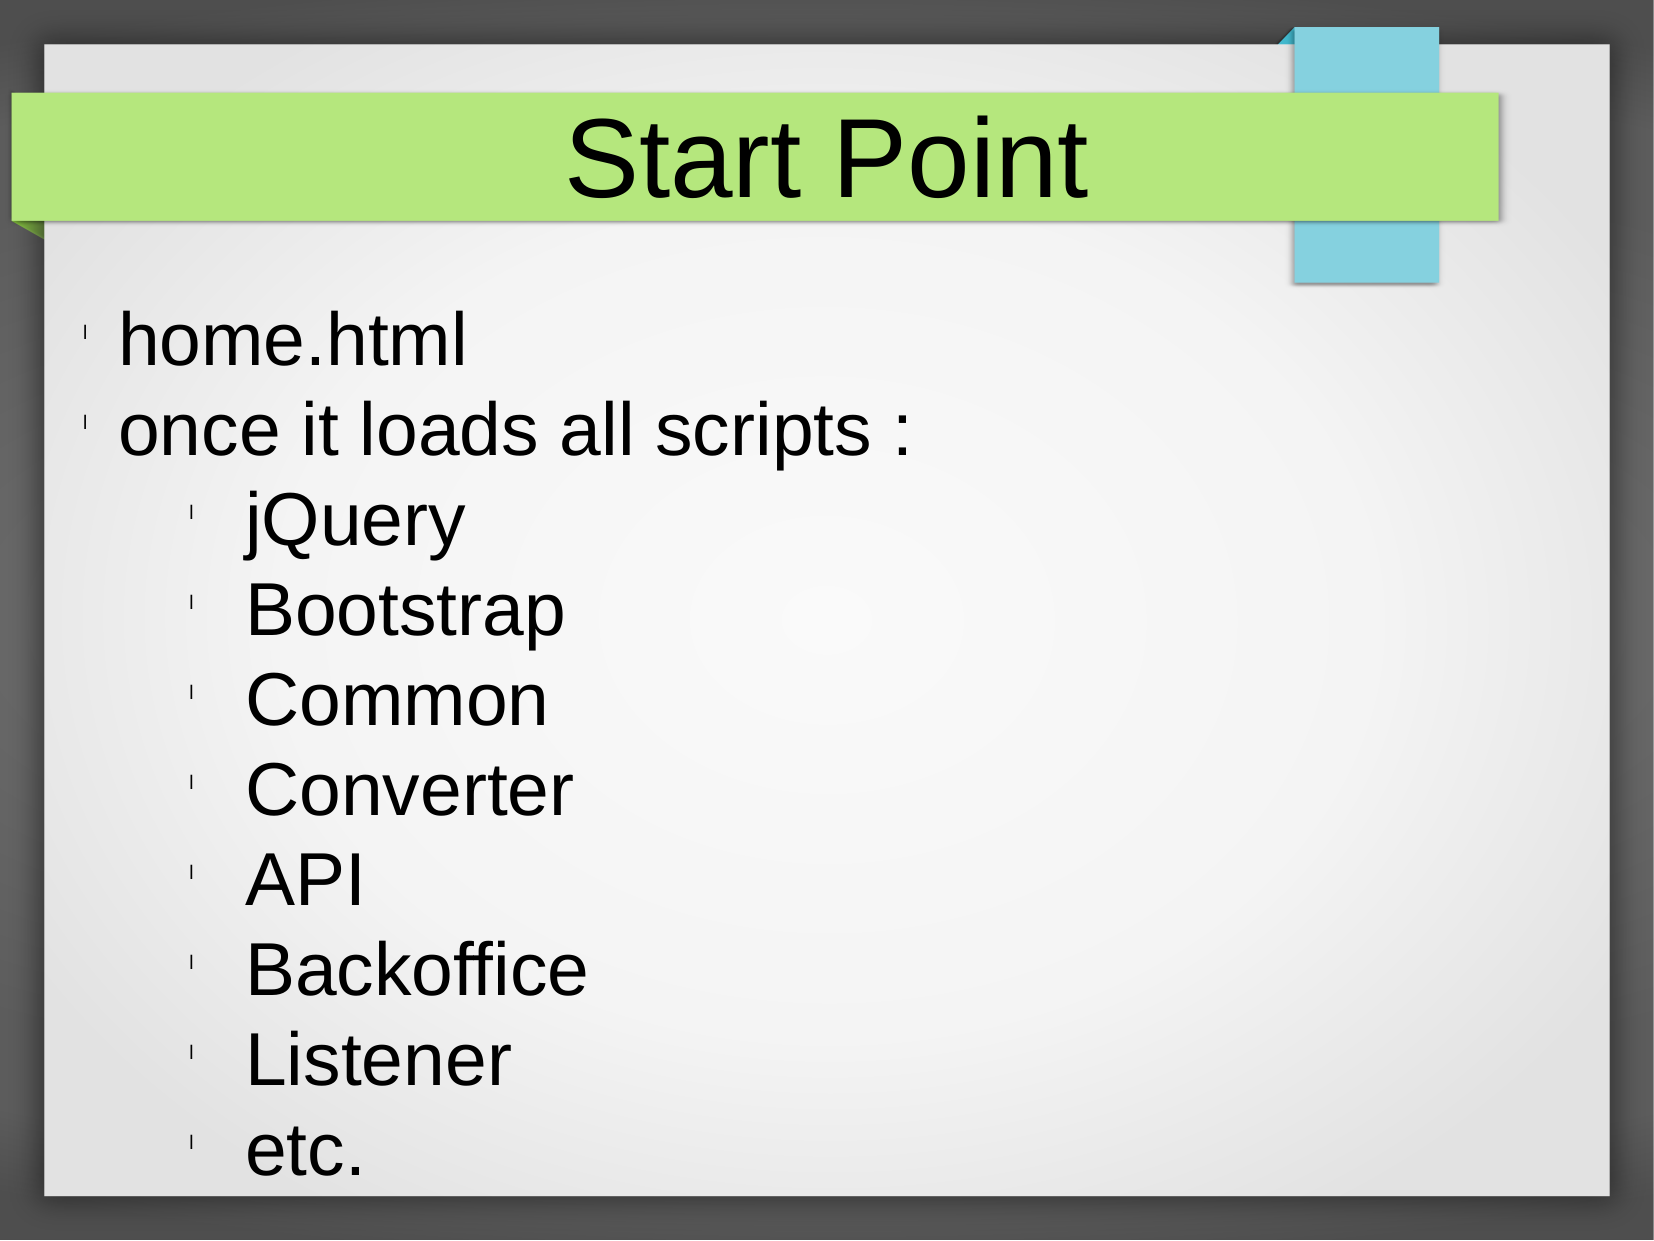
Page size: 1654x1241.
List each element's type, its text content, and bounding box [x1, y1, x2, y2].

text_box home.html once it loads all scripts : jQuery Bootstrap Common Converter API Backoffice Listener etc. [82, 290, 1571, 1010]
text_box Start Point [82, 49, 1571, 257]
picture [0, 0, 1654, 1240]
